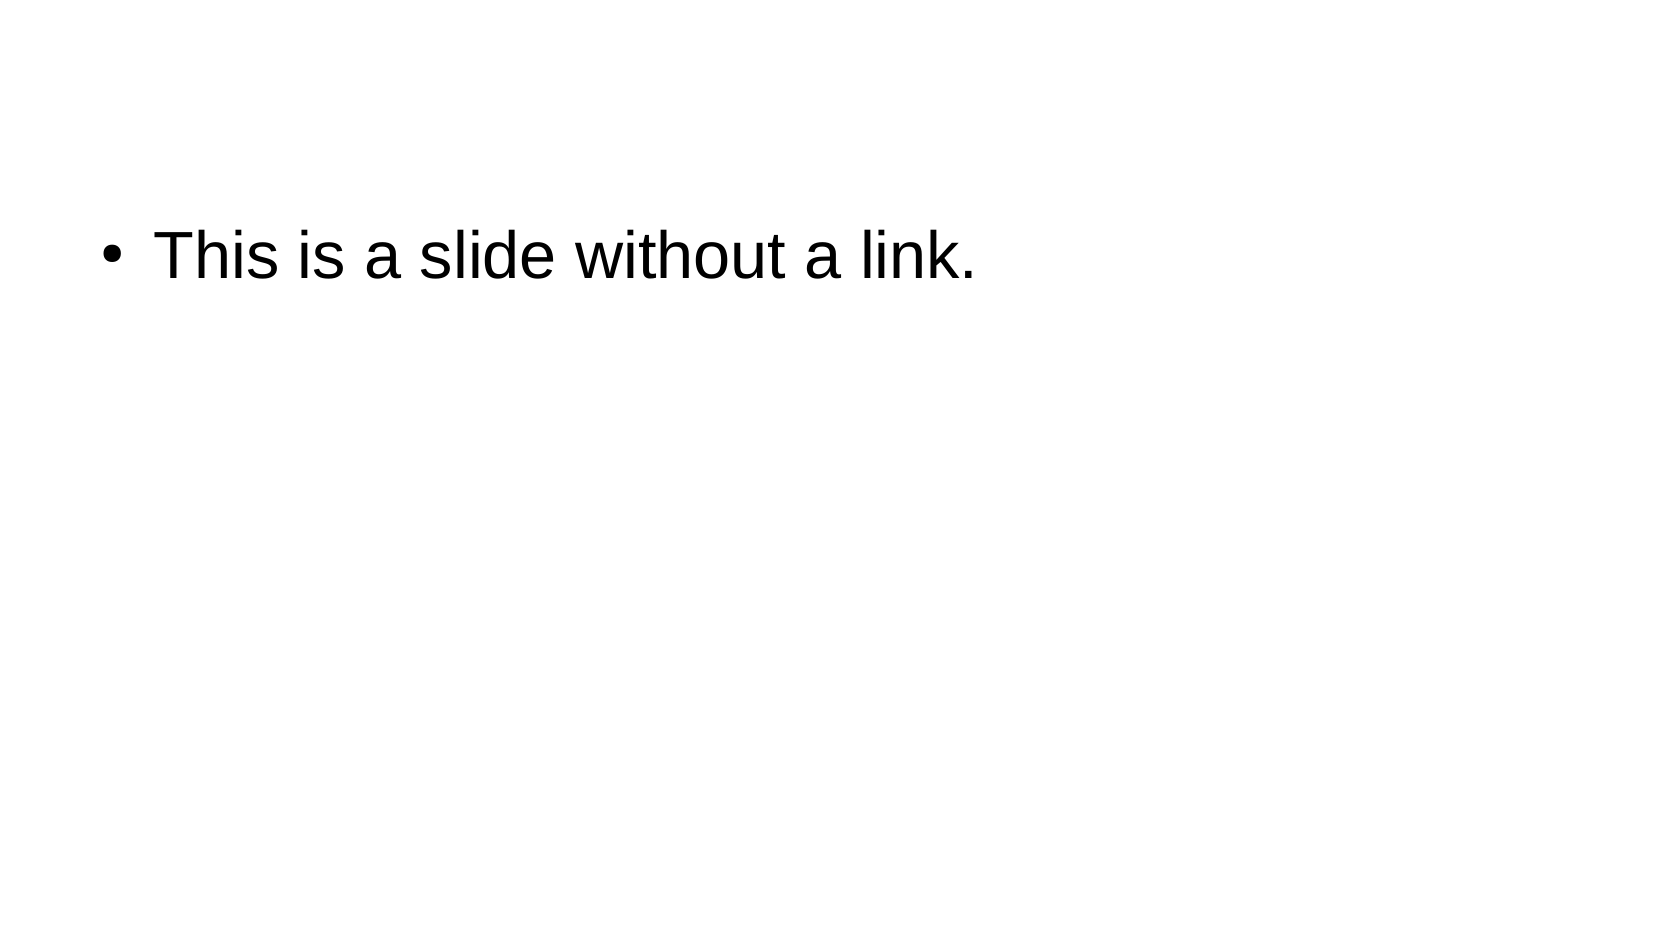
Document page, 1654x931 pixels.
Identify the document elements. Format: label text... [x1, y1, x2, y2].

list This is a slide without a link. [82, 217, 1571, 758]
